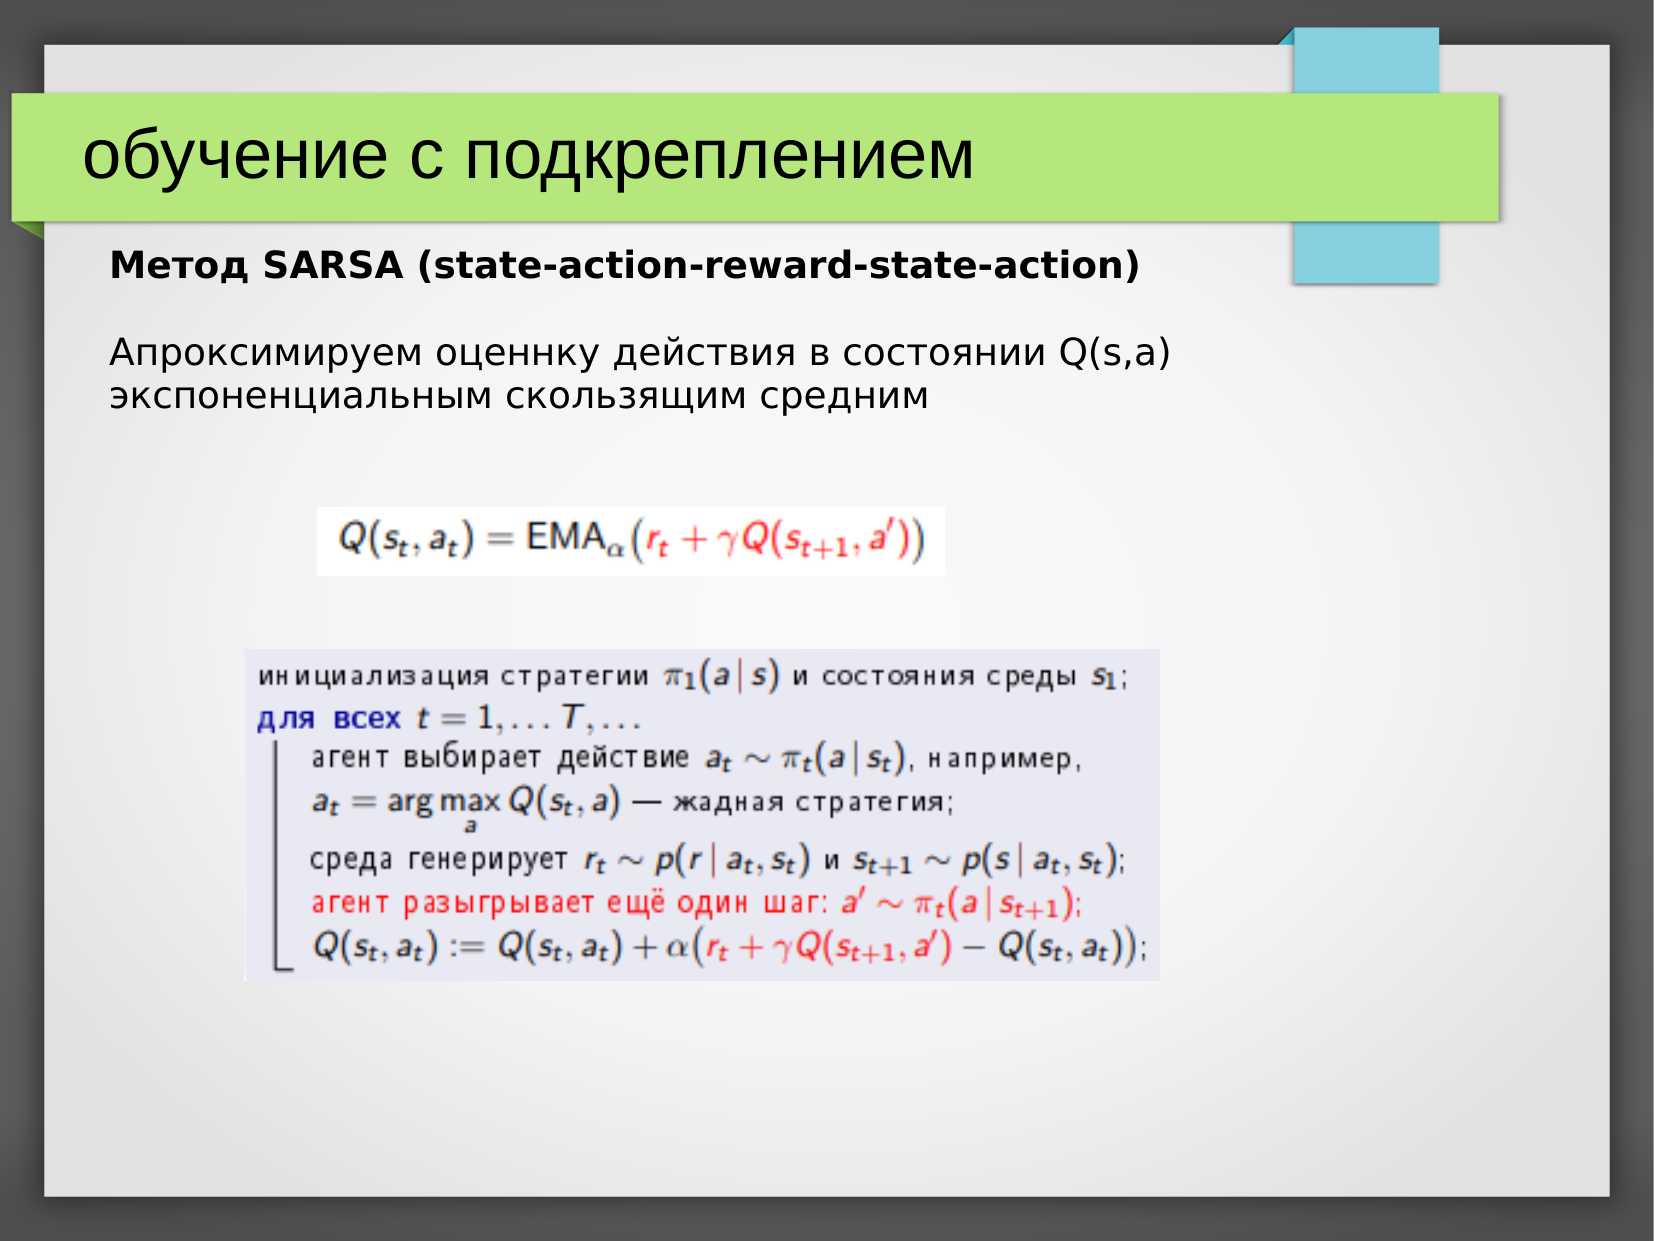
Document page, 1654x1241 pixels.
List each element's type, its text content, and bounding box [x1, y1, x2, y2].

picture [0, 0, 1654, 1241]
text_box Метод SARSA (state-action-reward-state-action) Апроксимируем оценнку действия в состоянии Q(s,a) экспоненциальным скользящим средним [94, 236, 1359, 426]
title обучение с подкреплением [82, 94, 1264, 213]
